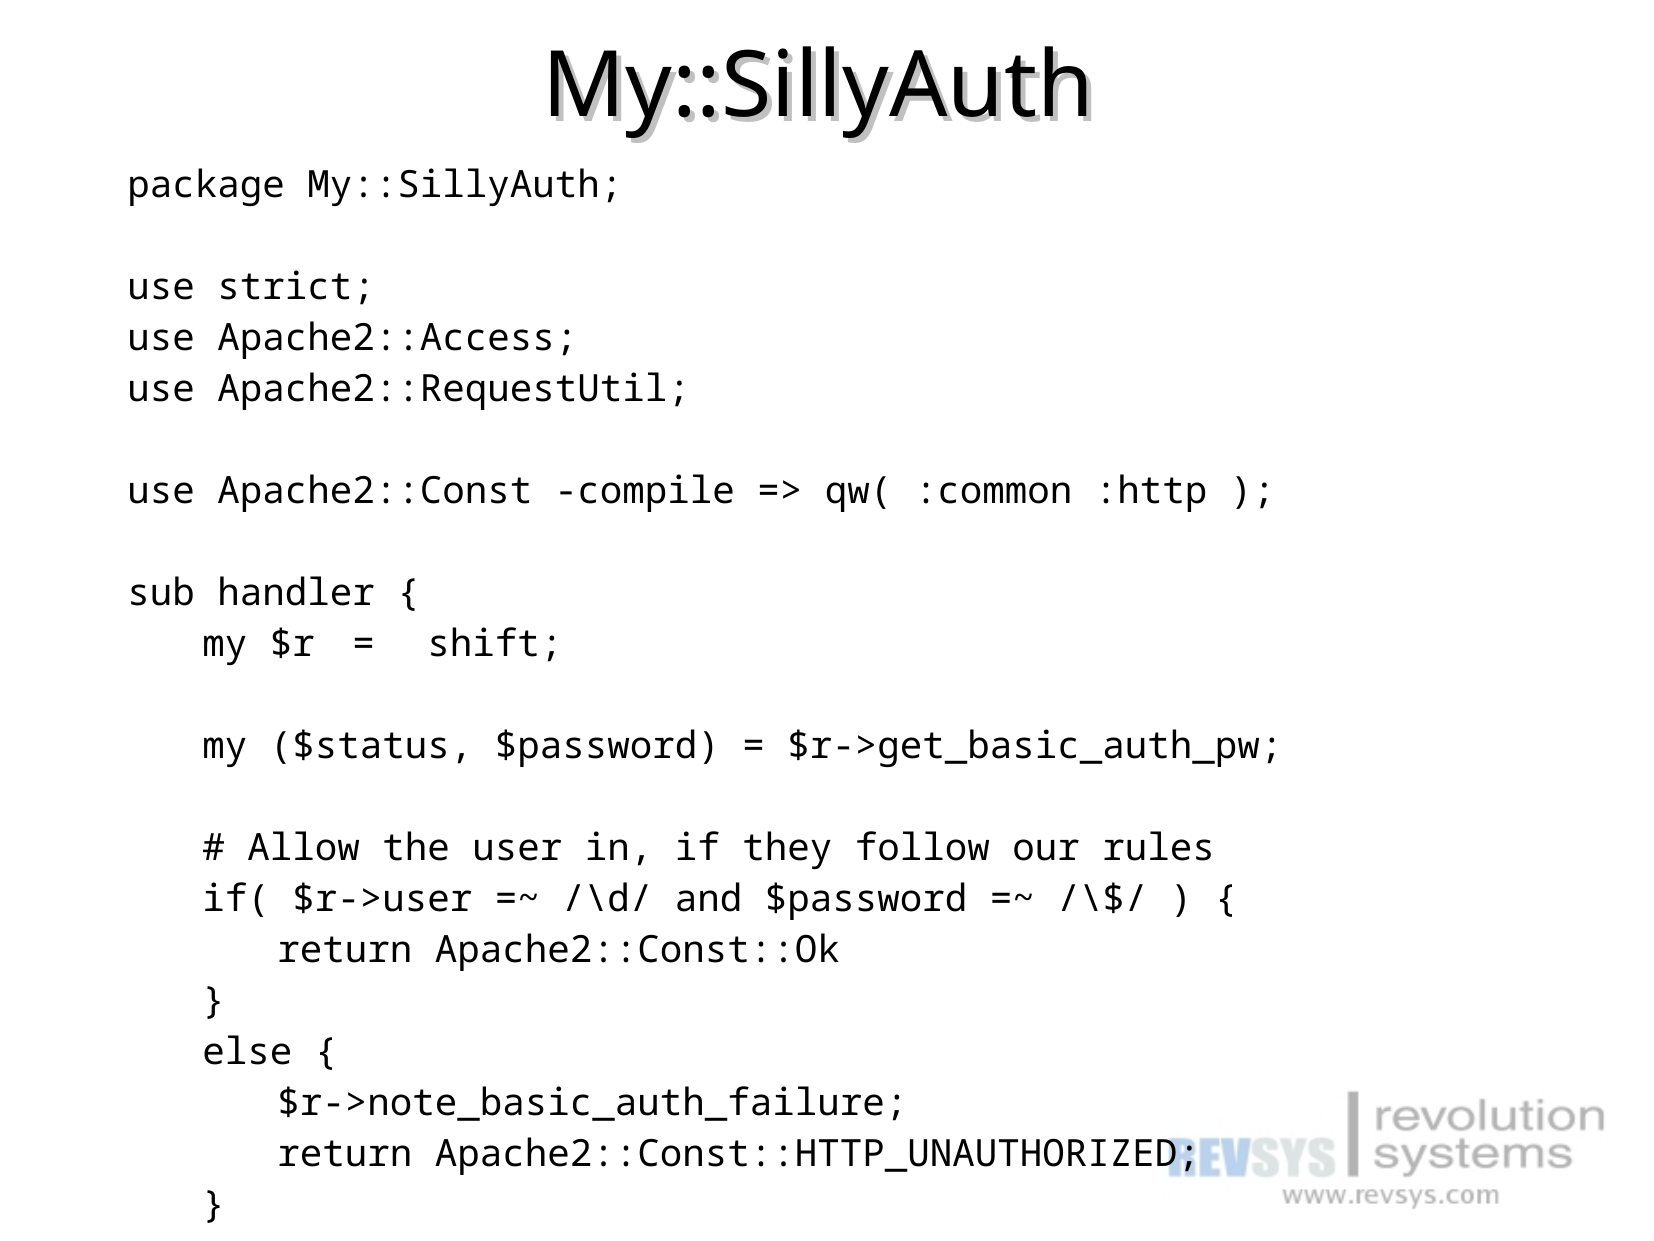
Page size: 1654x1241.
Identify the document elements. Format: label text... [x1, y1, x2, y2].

title My::SillyAuth [75, 11, 1563, 151]
picture [1538, 1087, 1613, 1211]
text_box package My::SillyAuth; use strict; use Apache2::Access; use Apache2::RequestUtil; use Apache2::Const -compile => qw( :common :http ); sub handler { my $r = shift; my ($status, $password) = $r->get_basic_auth_pw; # Allow the user in, if they follow our rules if( $r->user =~ /\d/ and $password =~ /\$/ ) { return Apache2::Const::Ok } else { $r->note_basic_auth_failure; return Apache2::Const::HTTP_UNAUTHORIZED; } 1; [112, 150, 1538, 1241]
